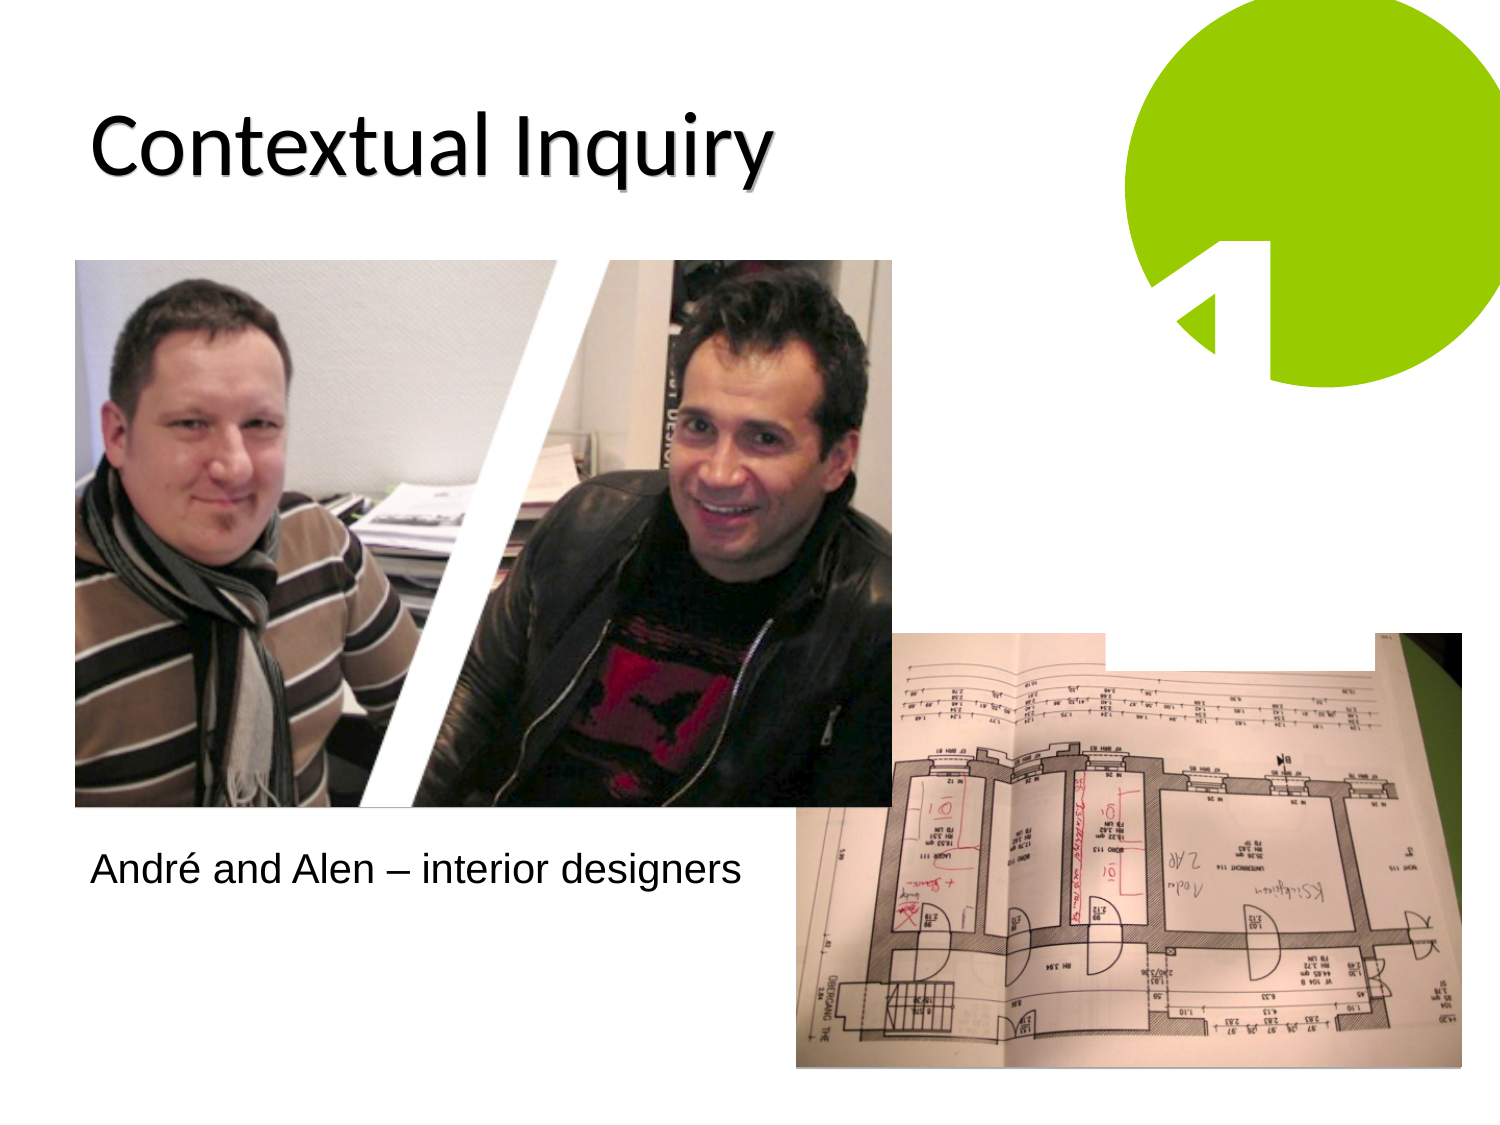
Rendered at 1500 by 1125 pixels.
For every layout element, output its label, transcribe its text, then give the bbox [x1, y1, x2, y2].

text_box André and Alen – interior designers [75, 834, 892, 901]
picture [75, 260, 1462, 1067]
text_box [1288, 318, 1477, 388]
title Contextual Inquiry [75, 45, 990, 233]
text_box 1 [893, 0, 1500, 388]
text_box [1345, 0, 1477, 57]
